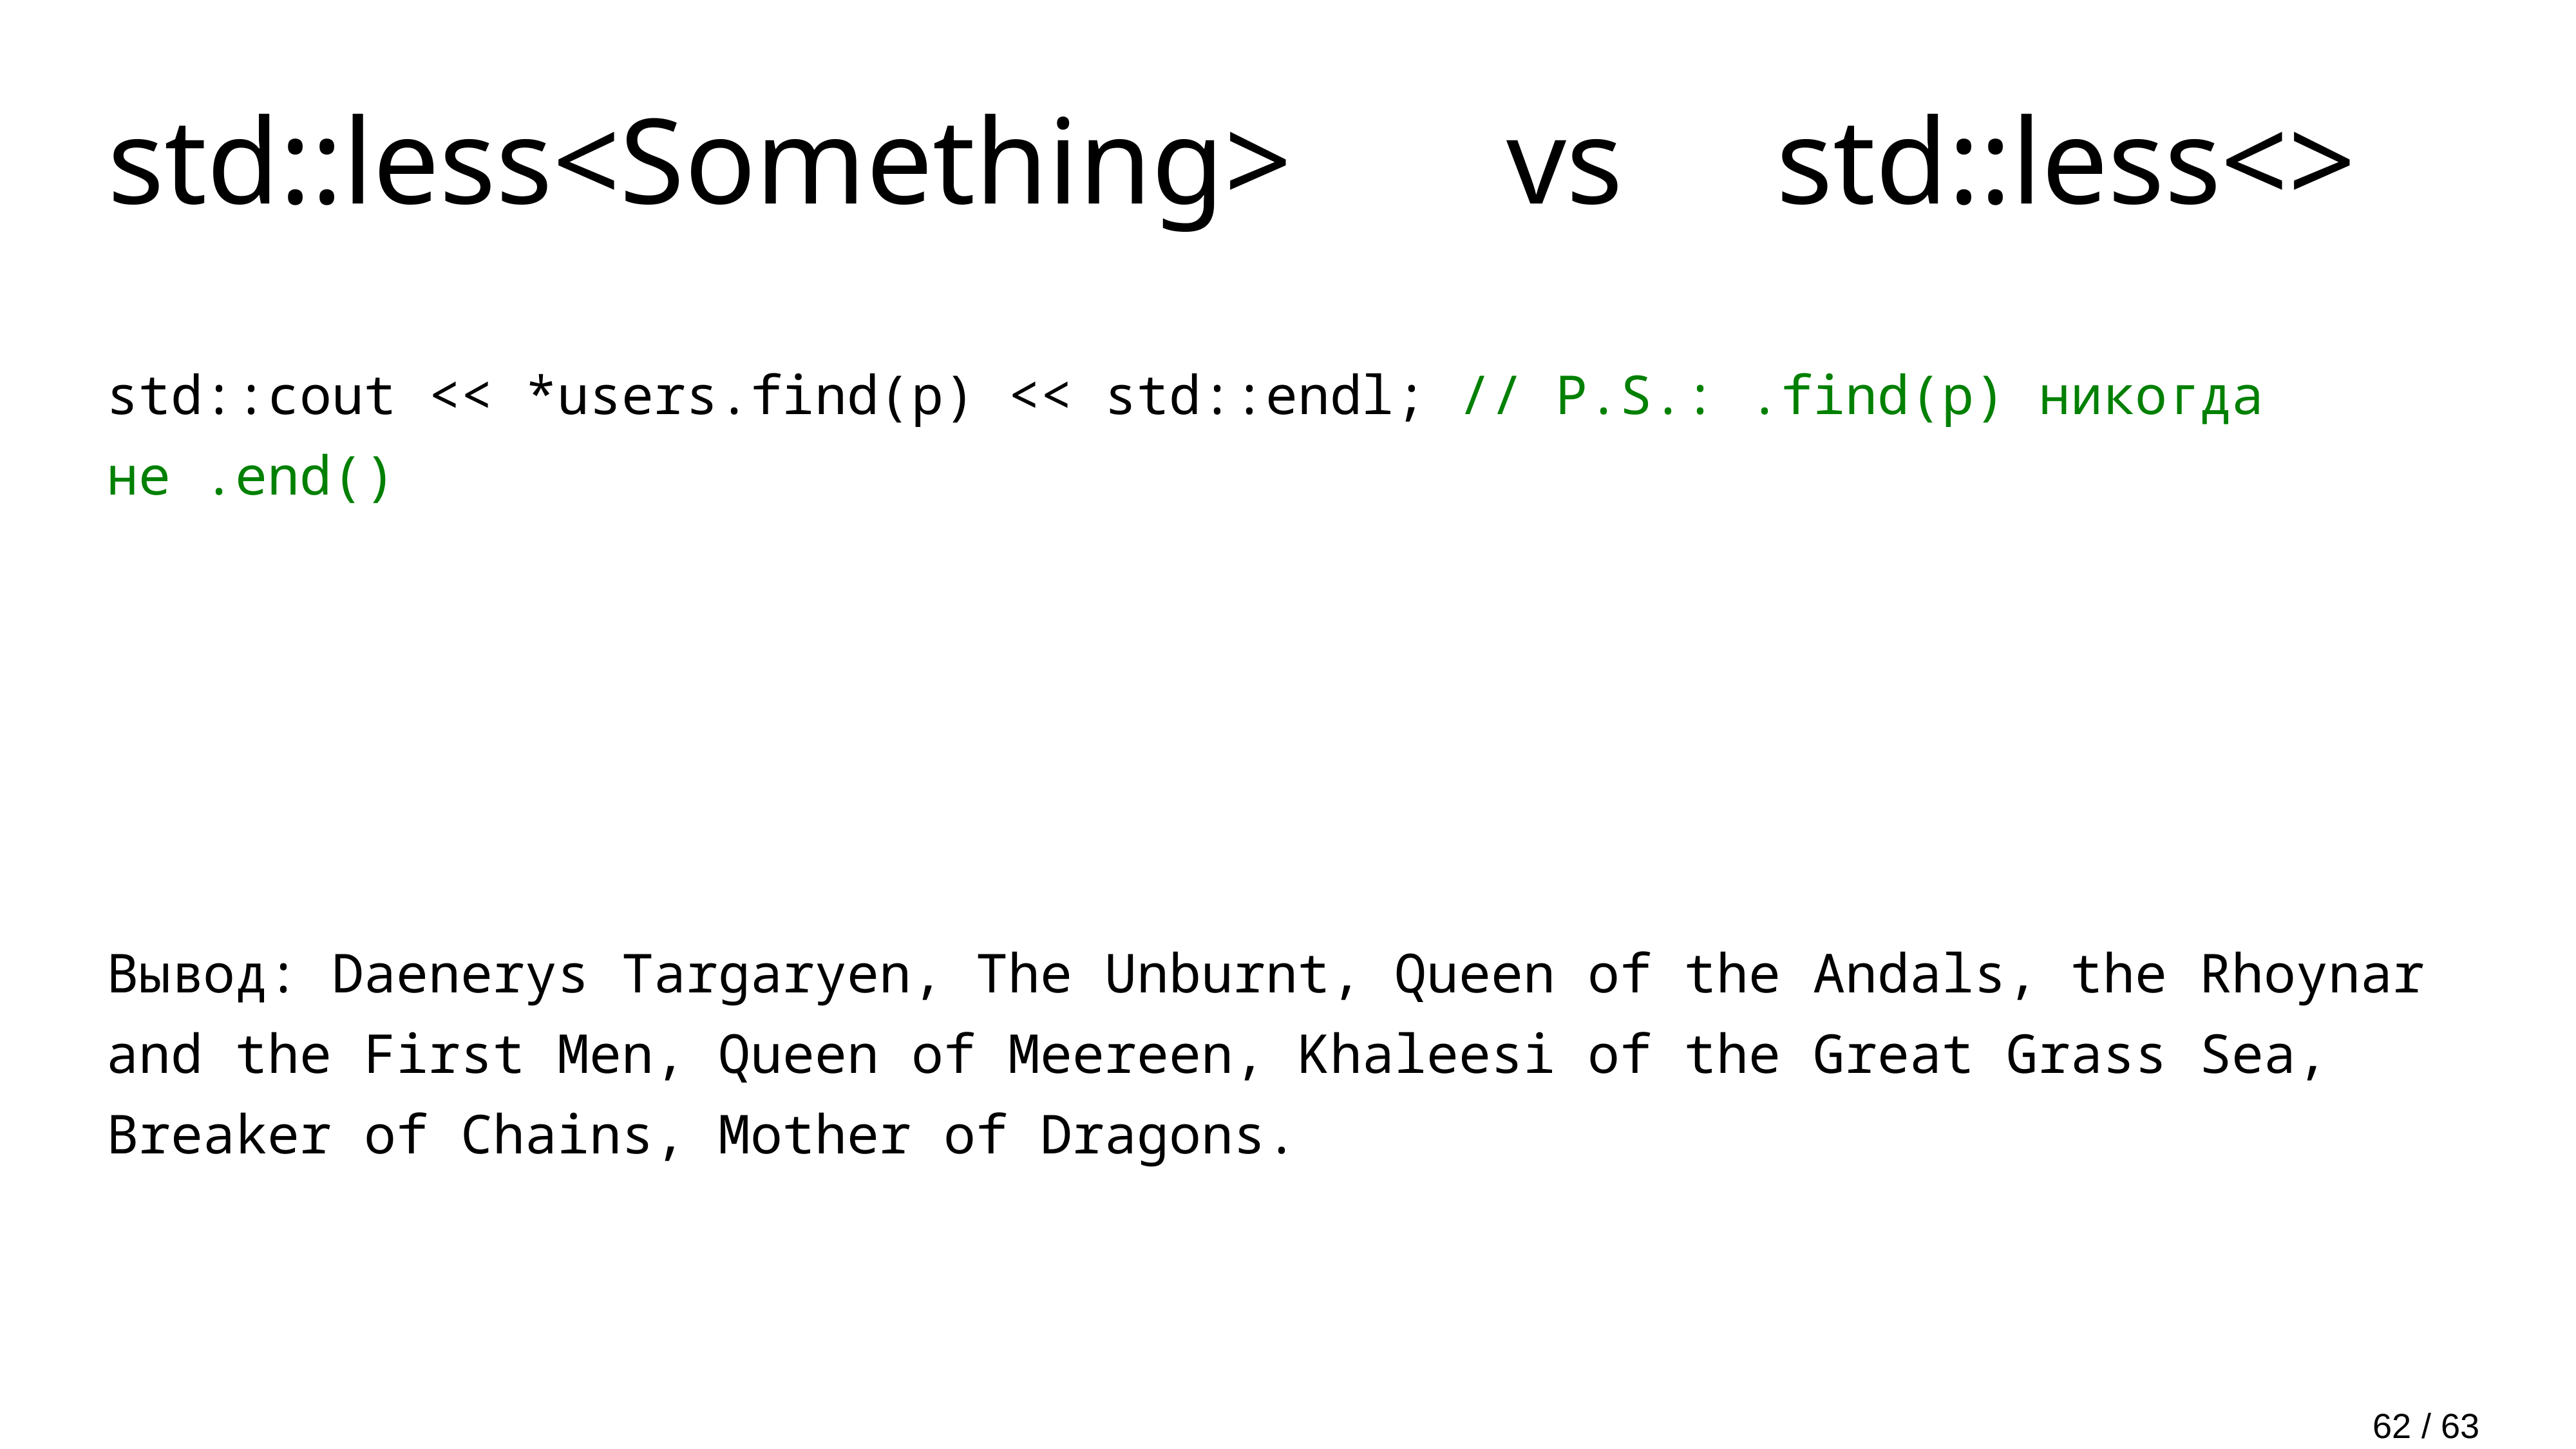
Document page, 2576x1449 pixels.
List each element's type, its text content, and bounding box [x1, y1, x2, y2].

title std::less<Something> vs std::less<> [108, 80, 2468, 242]
text_box <number> / 63 [2363, 1402, 2576, 1449]
list std::cout << *users.find(p) << std::endl; // P.S.: .find(p) никогда не .end() Вывод: Daenerys Targaryen, The Unburnt, Queen of the Andals, the Rhoynar and the First Men, Queen of Meereen, Khaleesi of the Great Grass Sea, Breaker of Chains, Mother of Dragons. [0, 295, 2576, 1449]
